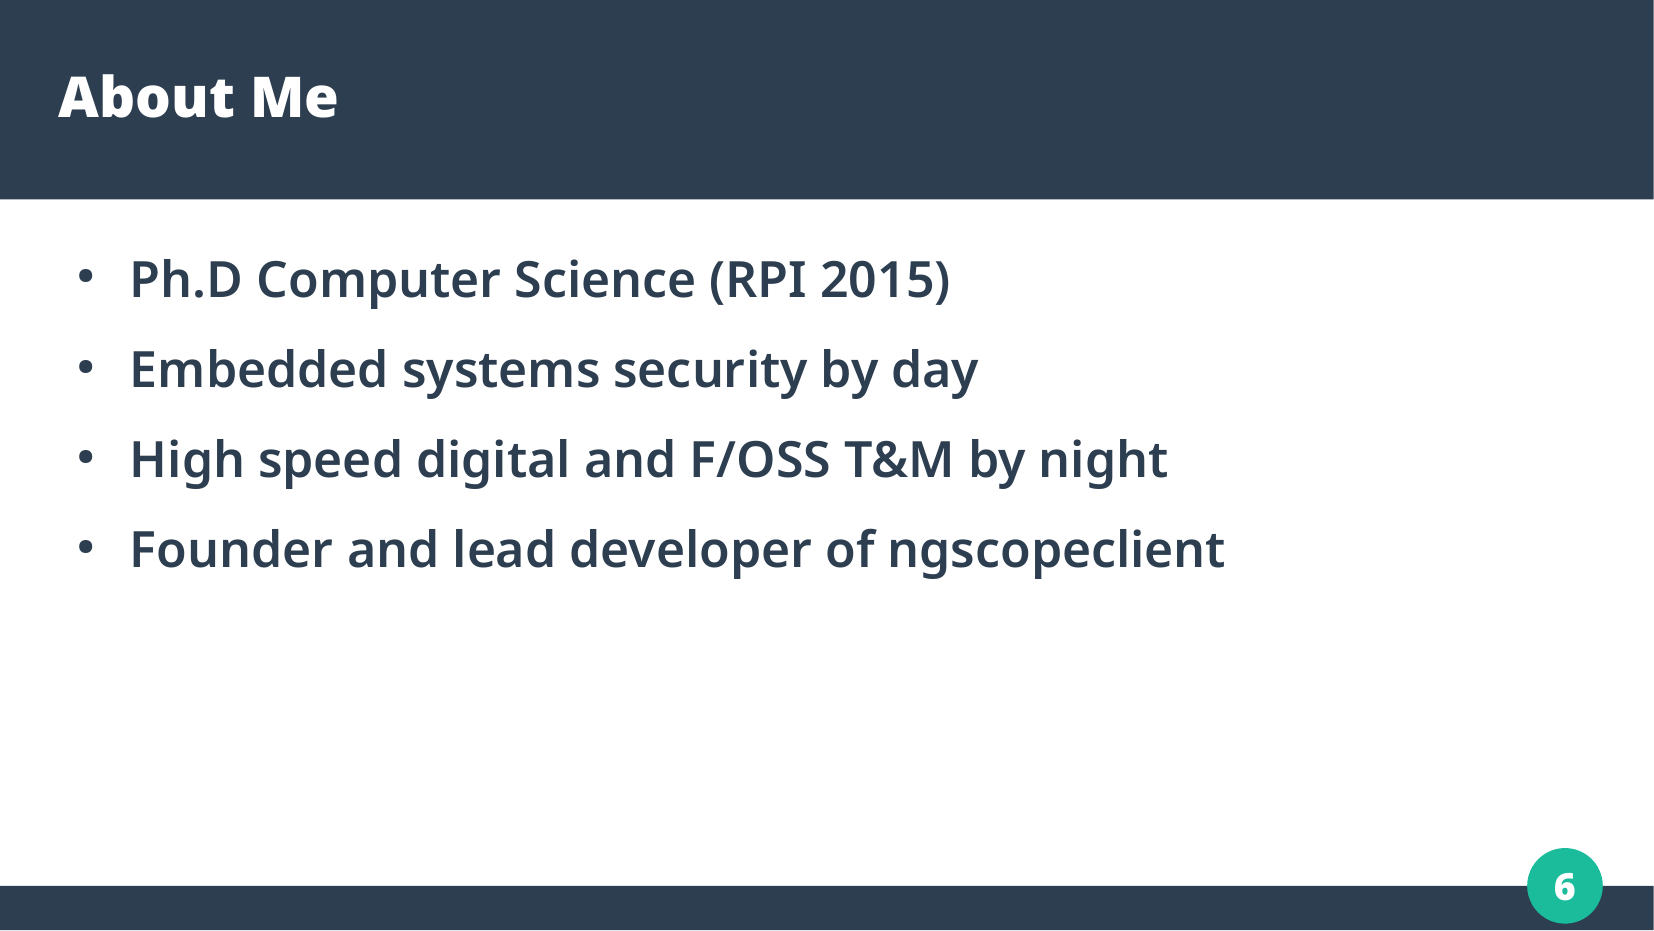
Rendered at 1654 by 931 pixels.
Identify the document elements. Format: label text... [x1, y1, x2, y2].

list Ph.D Computer Science (RPI 2015) Embedded systems security by day High speed digital and F/OSS T&M by night Founder and lead developer of ngscopeclient [59, 243, 1595, 864]
title About Me [59, 37, 1595, 156]
